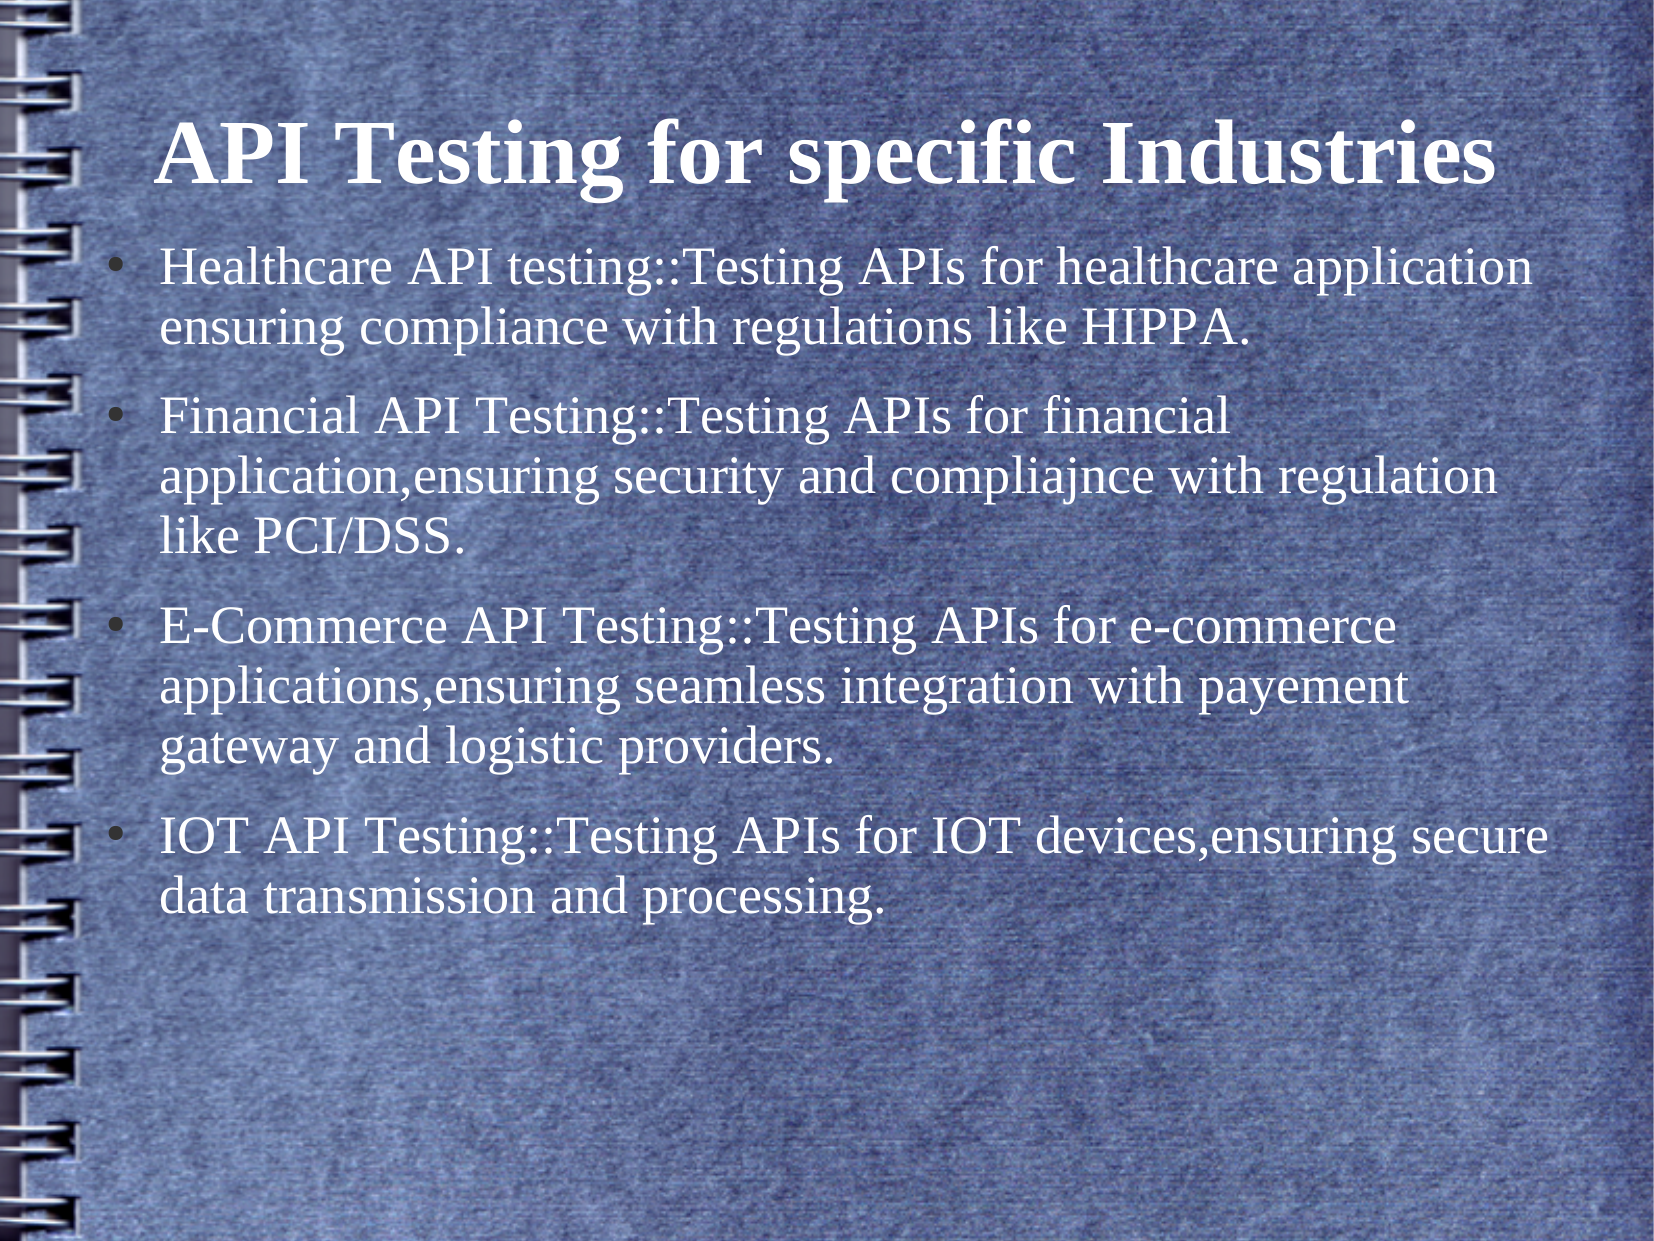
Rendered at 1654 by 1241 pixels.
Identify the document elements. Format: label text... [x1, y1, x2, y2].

list Healthcare API testing::Testing APIs for healthcare application ensuring compliance with regulations like HIPPA. Financial API Testing::Testing APIs for financial application,ensuring security and compliajnce with regulation like PCI/DSS. E-Commerce API Testing::Testing APIs for e-commerce applications,ensuring seamless integration with payement gateway and logistic providers. IOT API Testing::Testing APIs for IOT devices,ensuring secure data transmission and processing. [88, 236, 1577, 1055]
title API Testing for specific Industries [82, 49, 1571, 257]
picture [0, 0, 1654, 1241]
